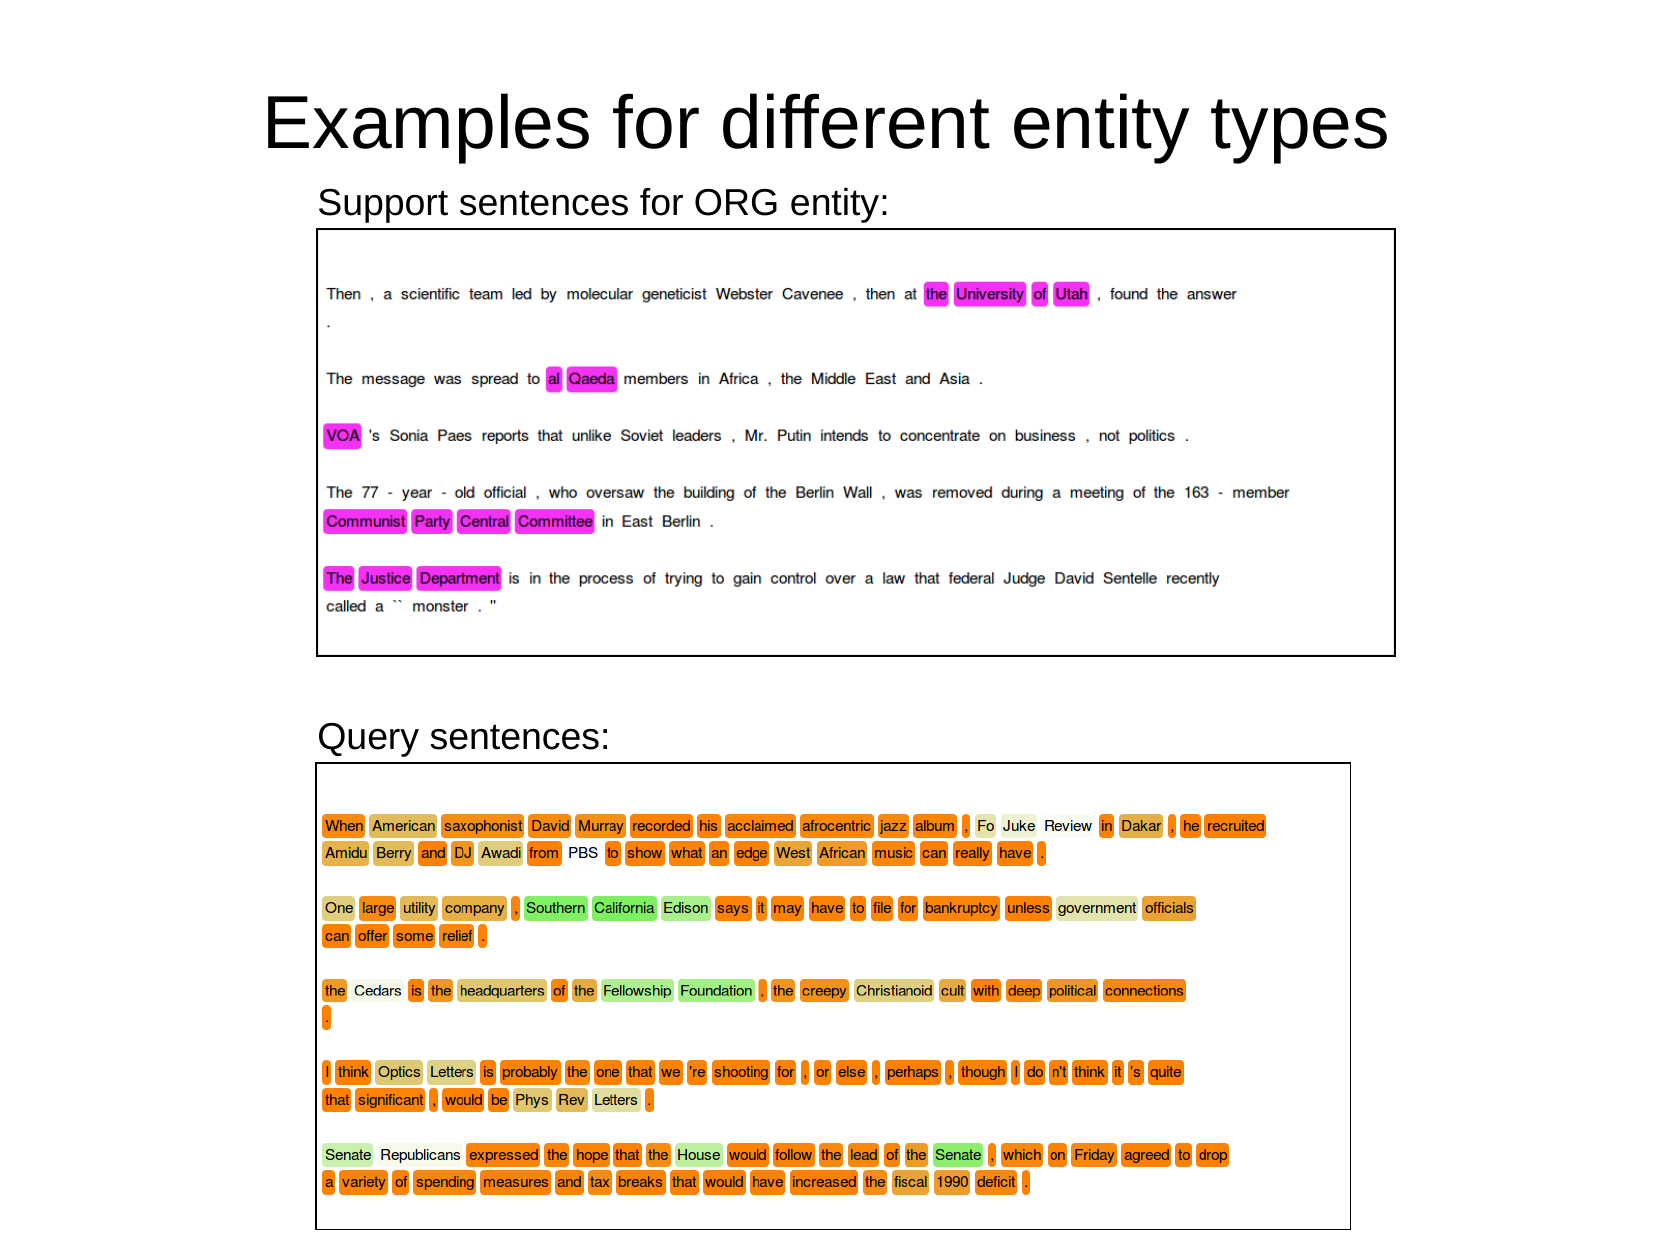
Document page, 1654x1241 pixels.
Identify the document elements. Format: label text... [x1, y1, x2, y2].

text_box Query sentences: [302, 708, 1128, 766]
picture [316, 228, 1396, 658]
picture [315, 762, 1351, 1230]
title Examples for different entity types [82, 49, 1571, 196]
text_box Support sentences for ORG entity: [302, 174, 1128, 231]
